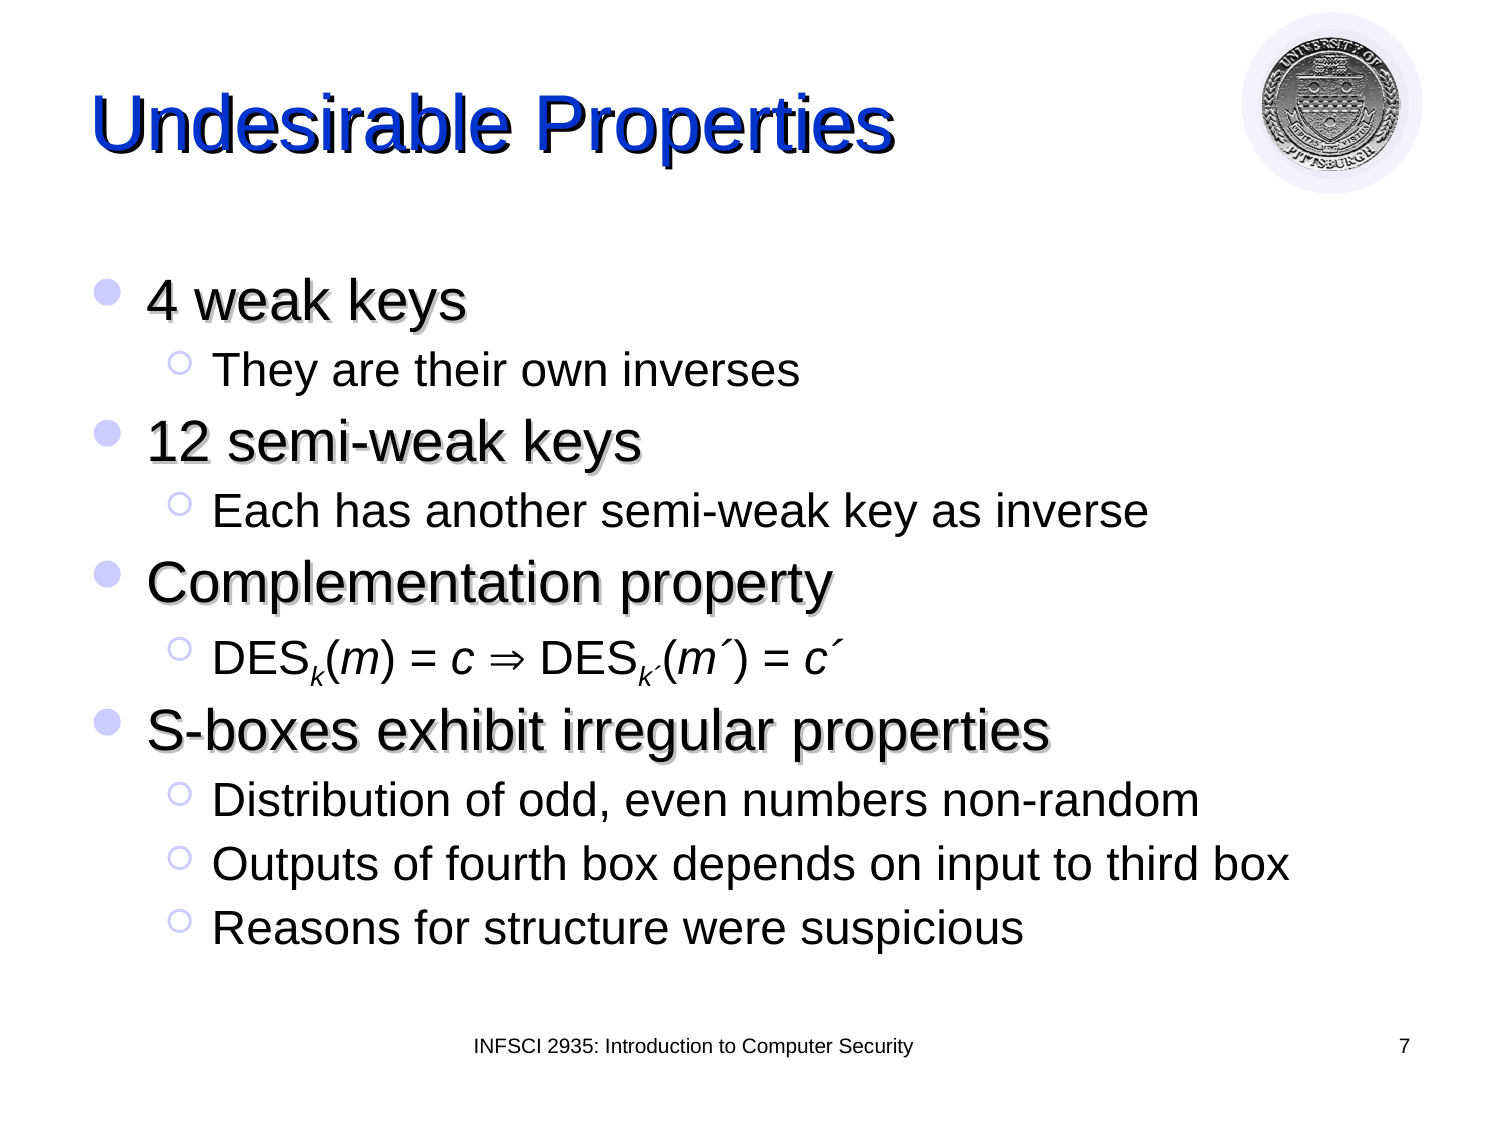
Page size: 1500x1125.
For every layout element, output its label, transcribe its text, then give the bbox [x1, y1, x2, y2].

title Undesirable Properties [75, 24, 1426, 213]
list 4 weak keys They are their own inverses 12 semi-weak keys Each has another semi-weak key as inverse Complementation property DESk(m) = c  DESk´(m´) = c´ S-boxes exhibit irregular properties Distribution of odd, even numbers non-random Outputs of fourth box depends on input to third box Reasons for structure were suspicious [75, 262, 1426, 1006]
